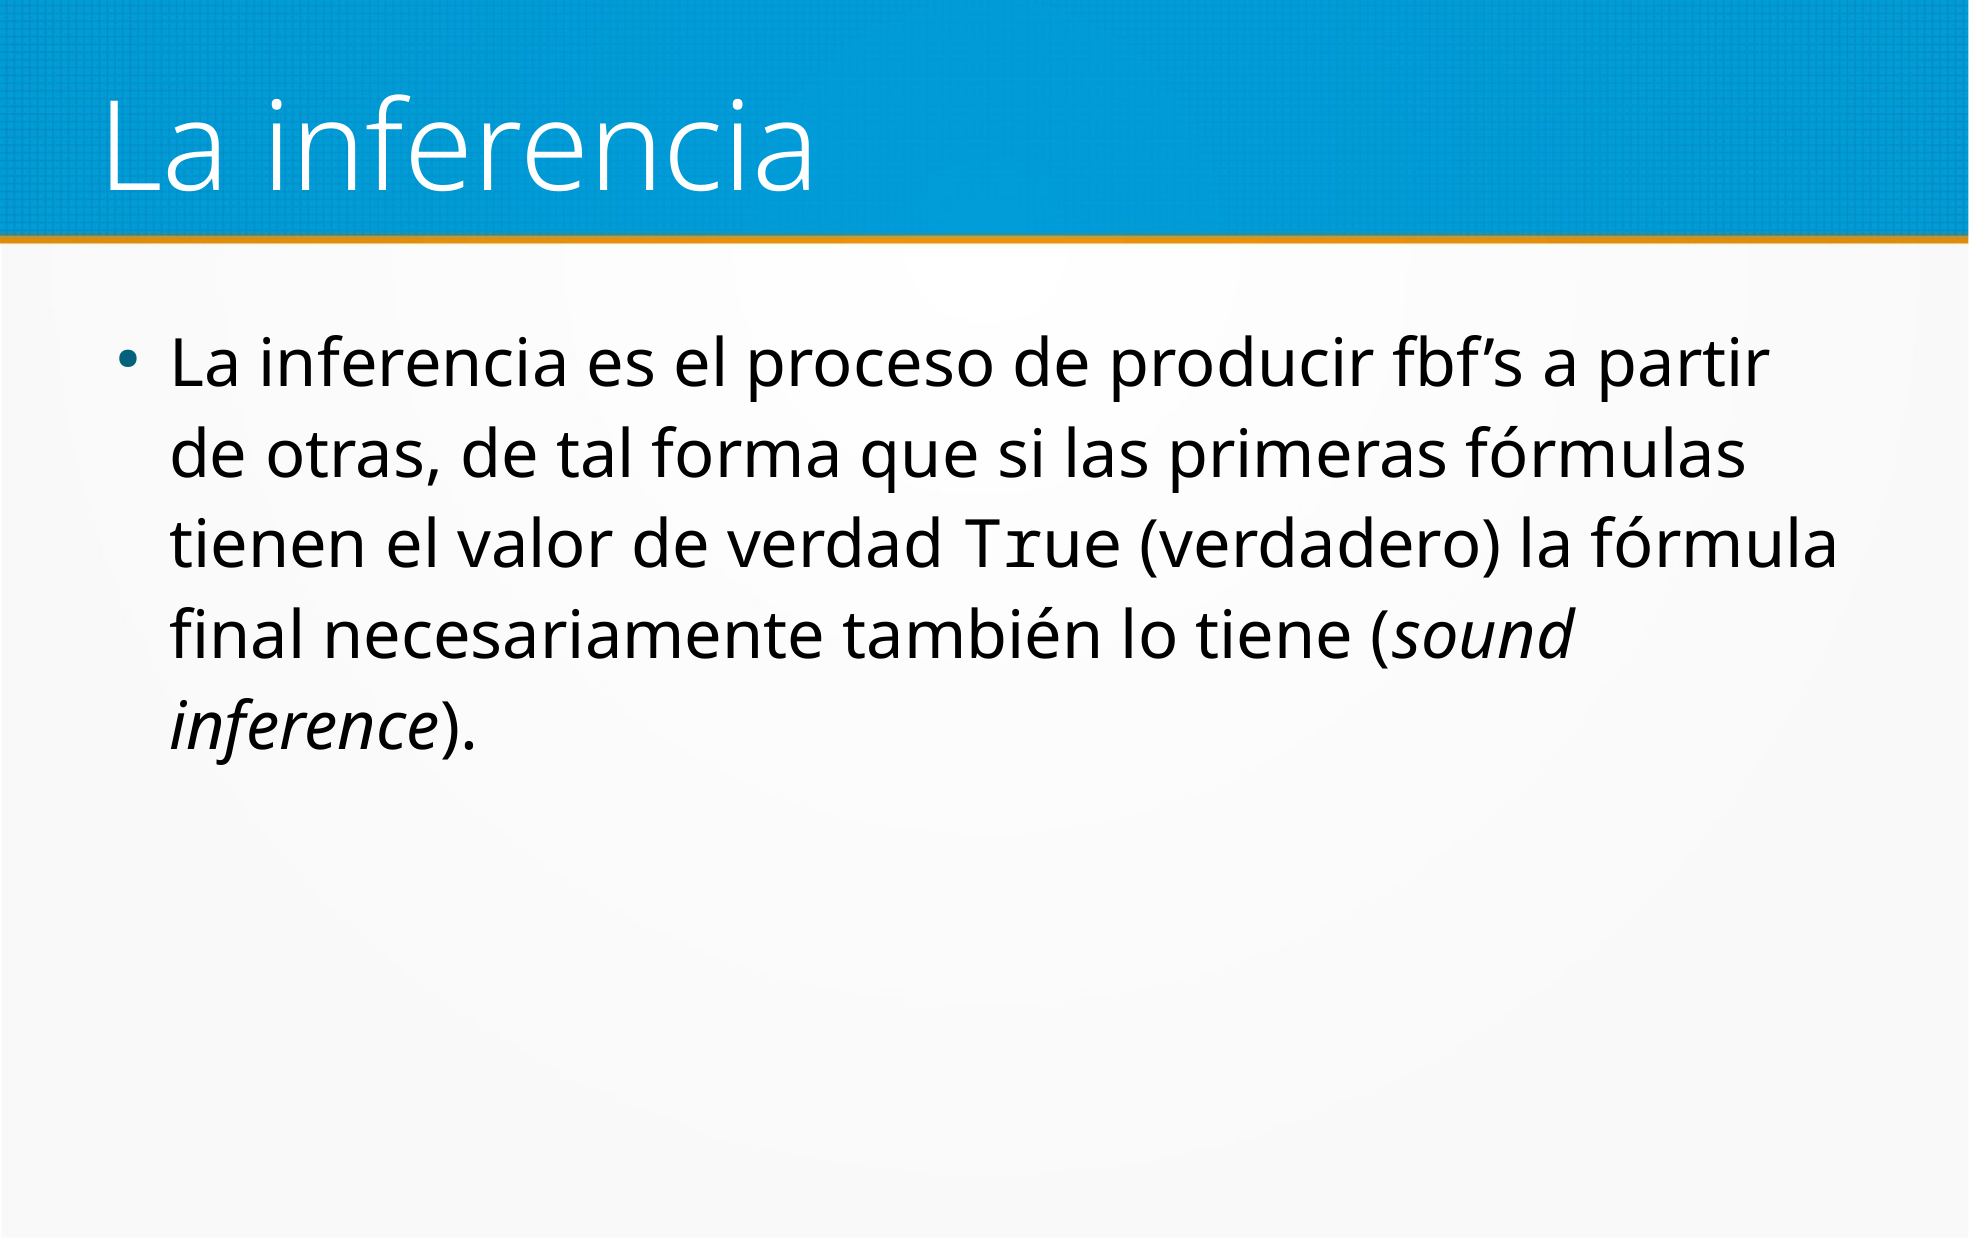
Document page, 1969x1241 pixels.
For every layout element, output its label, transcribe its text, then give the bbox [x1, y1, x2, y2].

title La inferencia [98, 19, 1870, 227]
picture [0, 233, 1969, 1241]
list La inferencia es el proceso de producir fbf’s a partir de otras, de tal forma que si las primeras fórmulas tienen el valor de verdad True (verdadero) la fórmula final necesariamente también lo tiene (sound inference). [98, 315, 1861, 1081]
